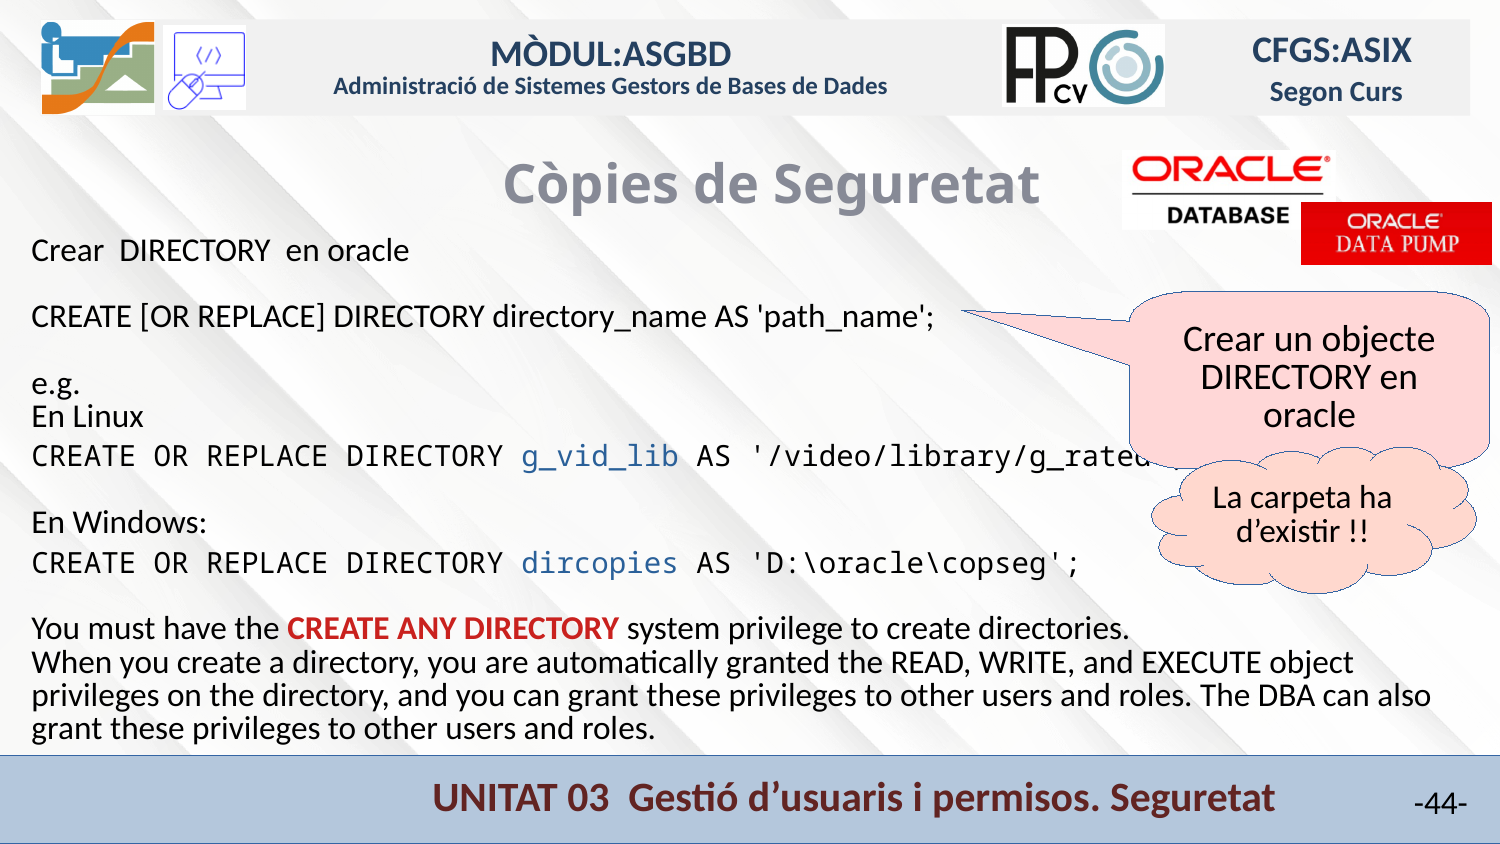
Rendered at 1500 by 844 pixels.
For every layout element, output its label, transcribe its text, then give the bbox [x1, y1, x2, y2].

text_box Crear DIRECTORY en oracle CREATE [OR REPLACE] DIRECTORY directory_name AS 'path_name'; e.g. En Linux CREATE OR REPLACE DIRECTORY g_vid_lib AS '/video/library/g_rated'; En Windows: CREATE OR REPLACE DIRECTORY dircopies AS 'D:\oracle\copseg'; You must have the CREATE ANY DIRECTORY system privilege to create directories. When you create a directory, you are automatically granted the READ, WRITE, and EXECUTE object privileges on the directory, and you can grant these privileges to other users and roles. The DBA can also grant these privileges to other users and roles. [31, 236, 1477, 761]
picture [0, 0, 1500, 755]
text_box La carpeta ha d’existir !! [1151, 447, 1477, 594]
text_box Crear un objecte DIRECTORY en oracle [961, 291, 1490, 469]
title Còpies de Seguretat [502, 149, 1159, 236]
